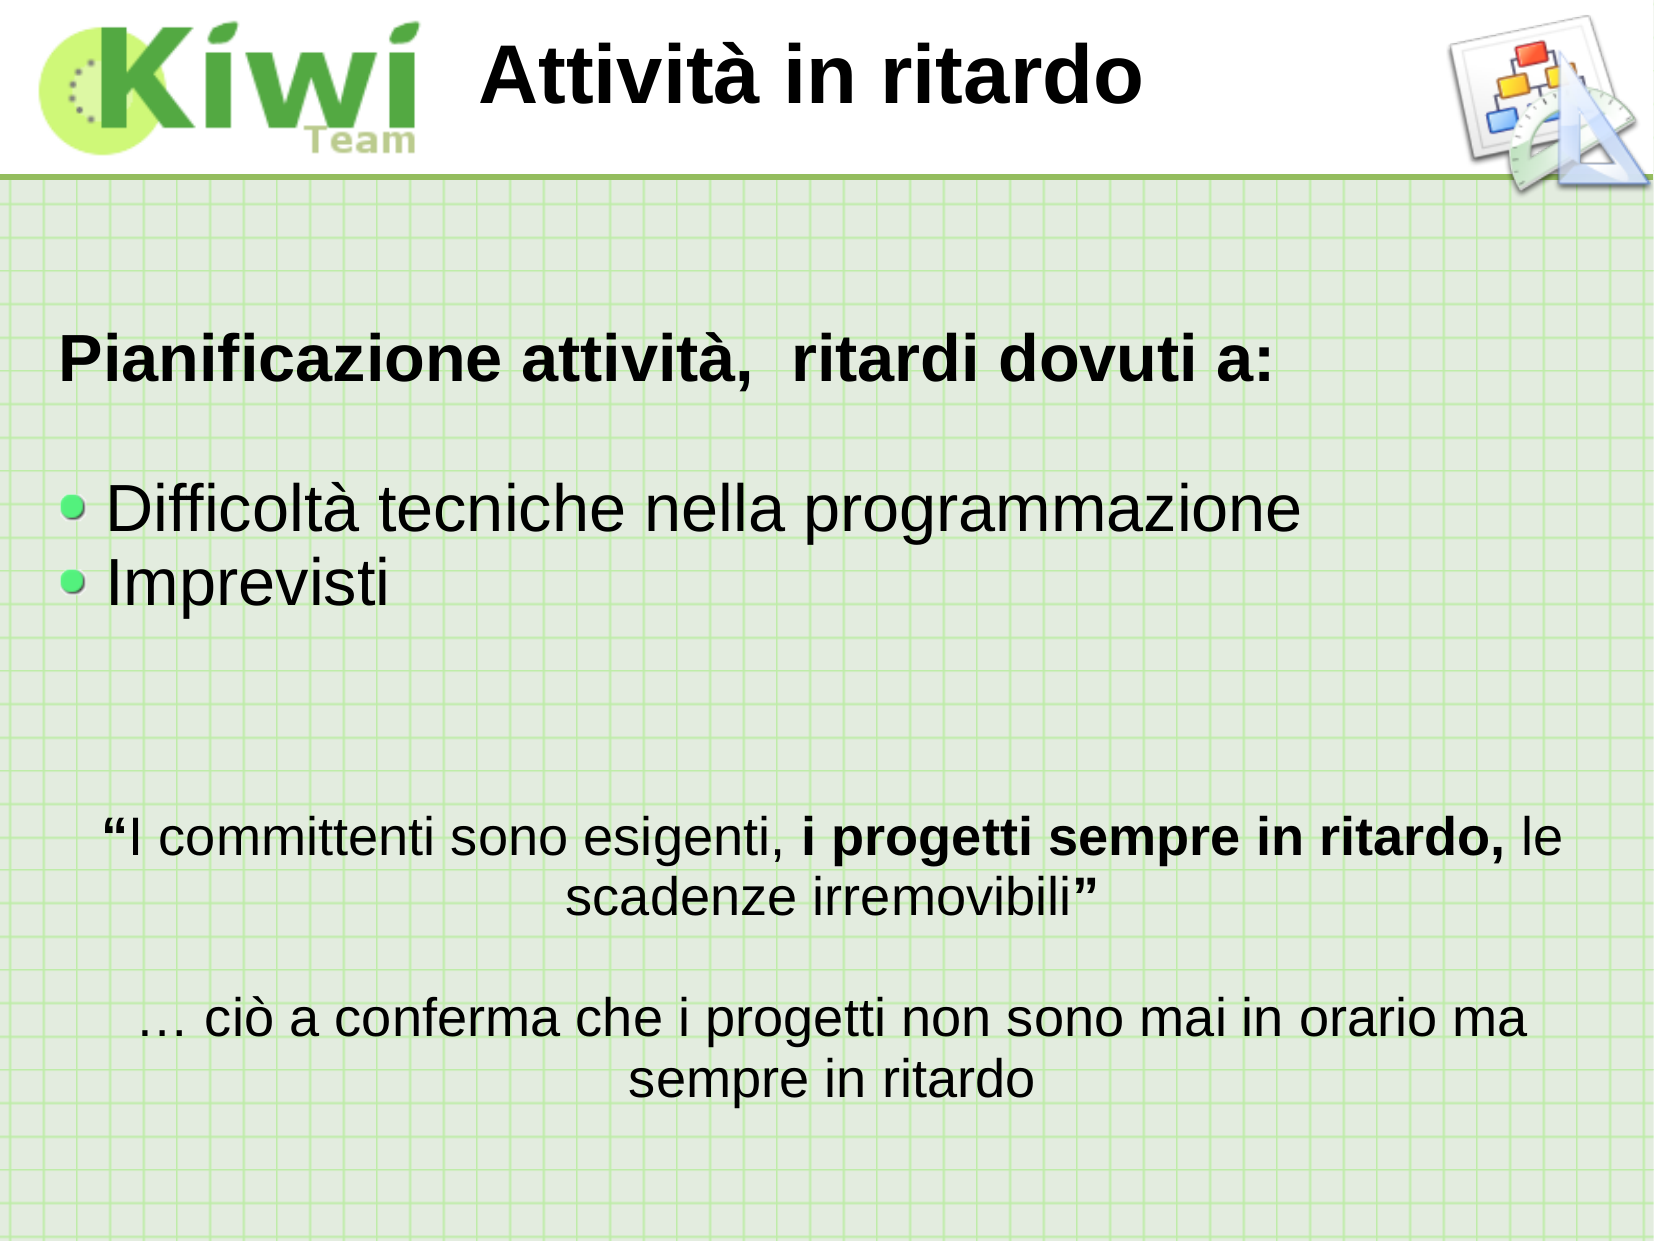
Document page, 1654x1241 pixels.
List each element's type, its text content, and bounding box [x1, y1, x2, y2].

text_box “I committenti sono esigenti, i progetti sempre in ritardo, le scadenze irremovibili” … ciò a conferma che i progetti non sono mai in orario ma sempre in ritardo [47, 806, 1619, 1184]
text_box Pianificazione attività, ritardi dovuti a: Difficoltà tecniche nella programmazione Imprevisti [59, 321, 1595, 621]
text_box [0, 0, 1446, 174]
picture [0, 0, 1654, 1241]
title Attività in ritardo [478, 26, 1211, 125]
picture [29, 7, 438, 166]
